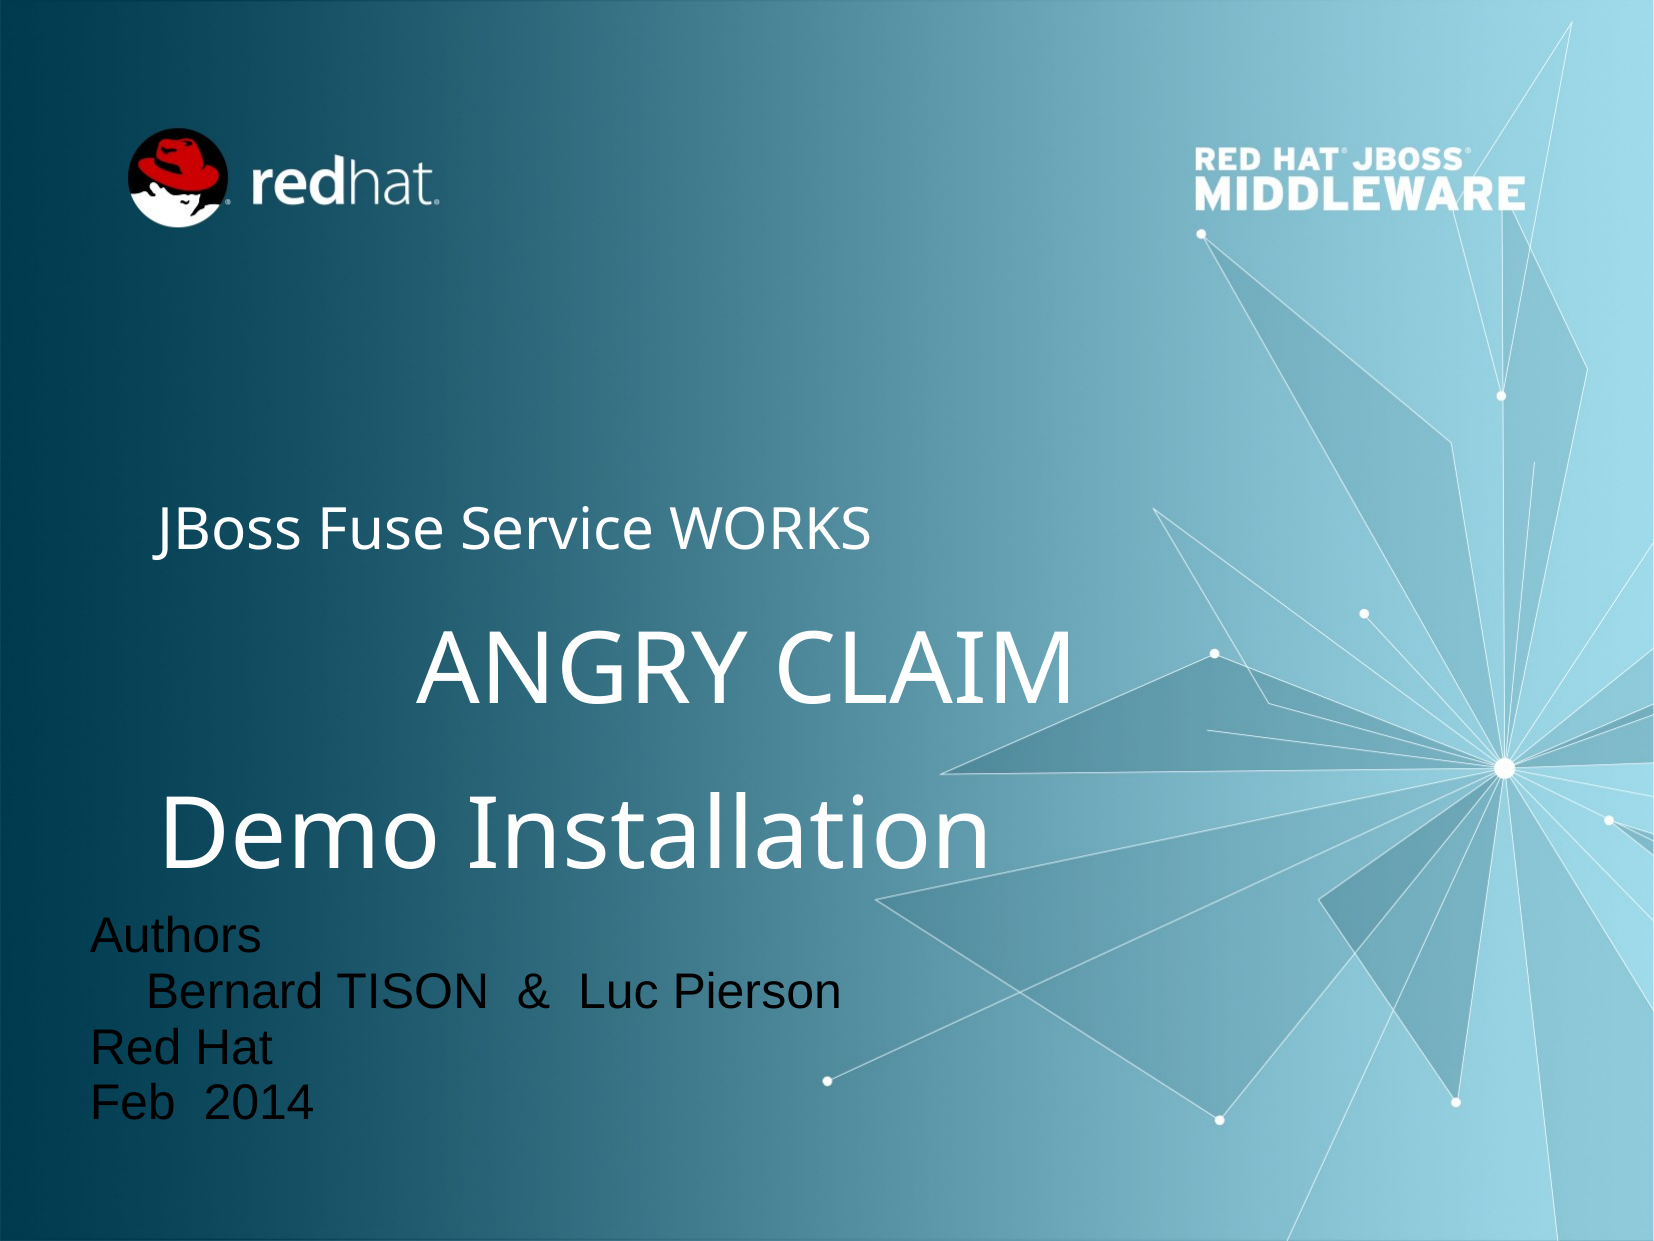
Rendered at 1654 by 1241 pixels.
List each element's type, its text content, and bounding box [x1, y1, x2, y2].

picture [106, 0, 1654, 1241]
text_box Authors Bernard TISON & Luc Pierson Red Hat Feb 2014 [75, 900, 1342, 1185]
list JBoss Fuse Service WORKS ANGRY CLAIM Demo Installation [86, 487, 1576, 876]
